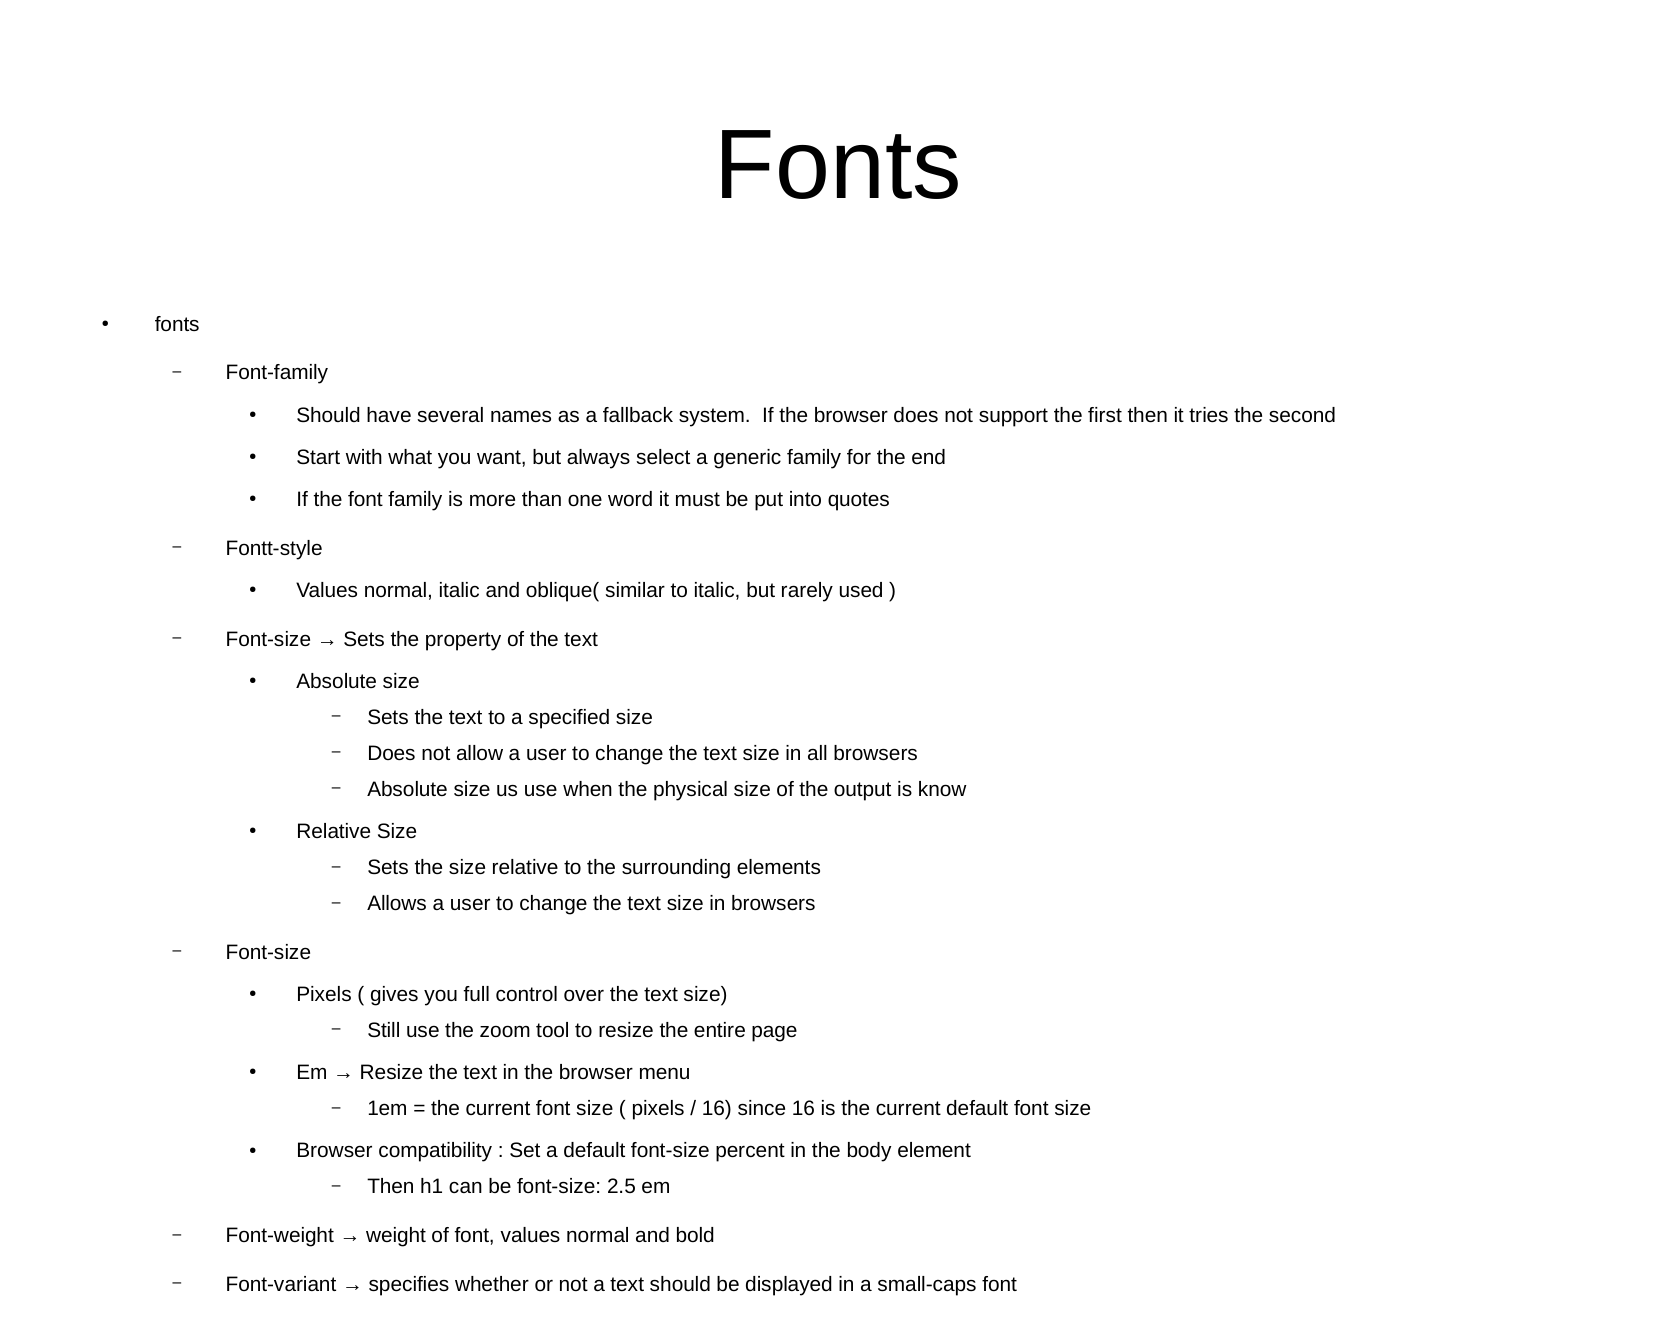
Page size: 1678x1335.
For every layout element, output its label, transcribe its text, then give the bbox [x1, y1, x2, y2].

title Fonts [83, 53, 1594, 276]
list fonts Font-family Should have several names as a fallback system. If the browser does not support the first then it tries the second Start with what you want, but always select a generic family for the end If the font family is more than one word it must be put into quotes Fontt-style Values normal, italic and oblique( similar to italic, but rarely used ) Font-size → Sets the property of the text Absolute size Sets the text to a specified size Does not allow a user to change the text size in all browsers Absolute size us use when the physical size of the output is know Relative Size Sets the size relative to the surrounding elements Allows a user to change the text size in browsers Font-size Pixels ( gives you full control over the text size) Still use the zoom tool to resize the entire page Em → Resize the text in the browser menu 1em = the current font size ( pixels / 16) since 16 is the current default font size Browser compatibility : Set a default font-size percent in the body element Then h1 can be font-size: 2.5 em Font-weight → weight of font, values normal and bold Font-variant → specifies whether or not a text should be displayed in a small-caps font [83, 312, 1594, 1321]
